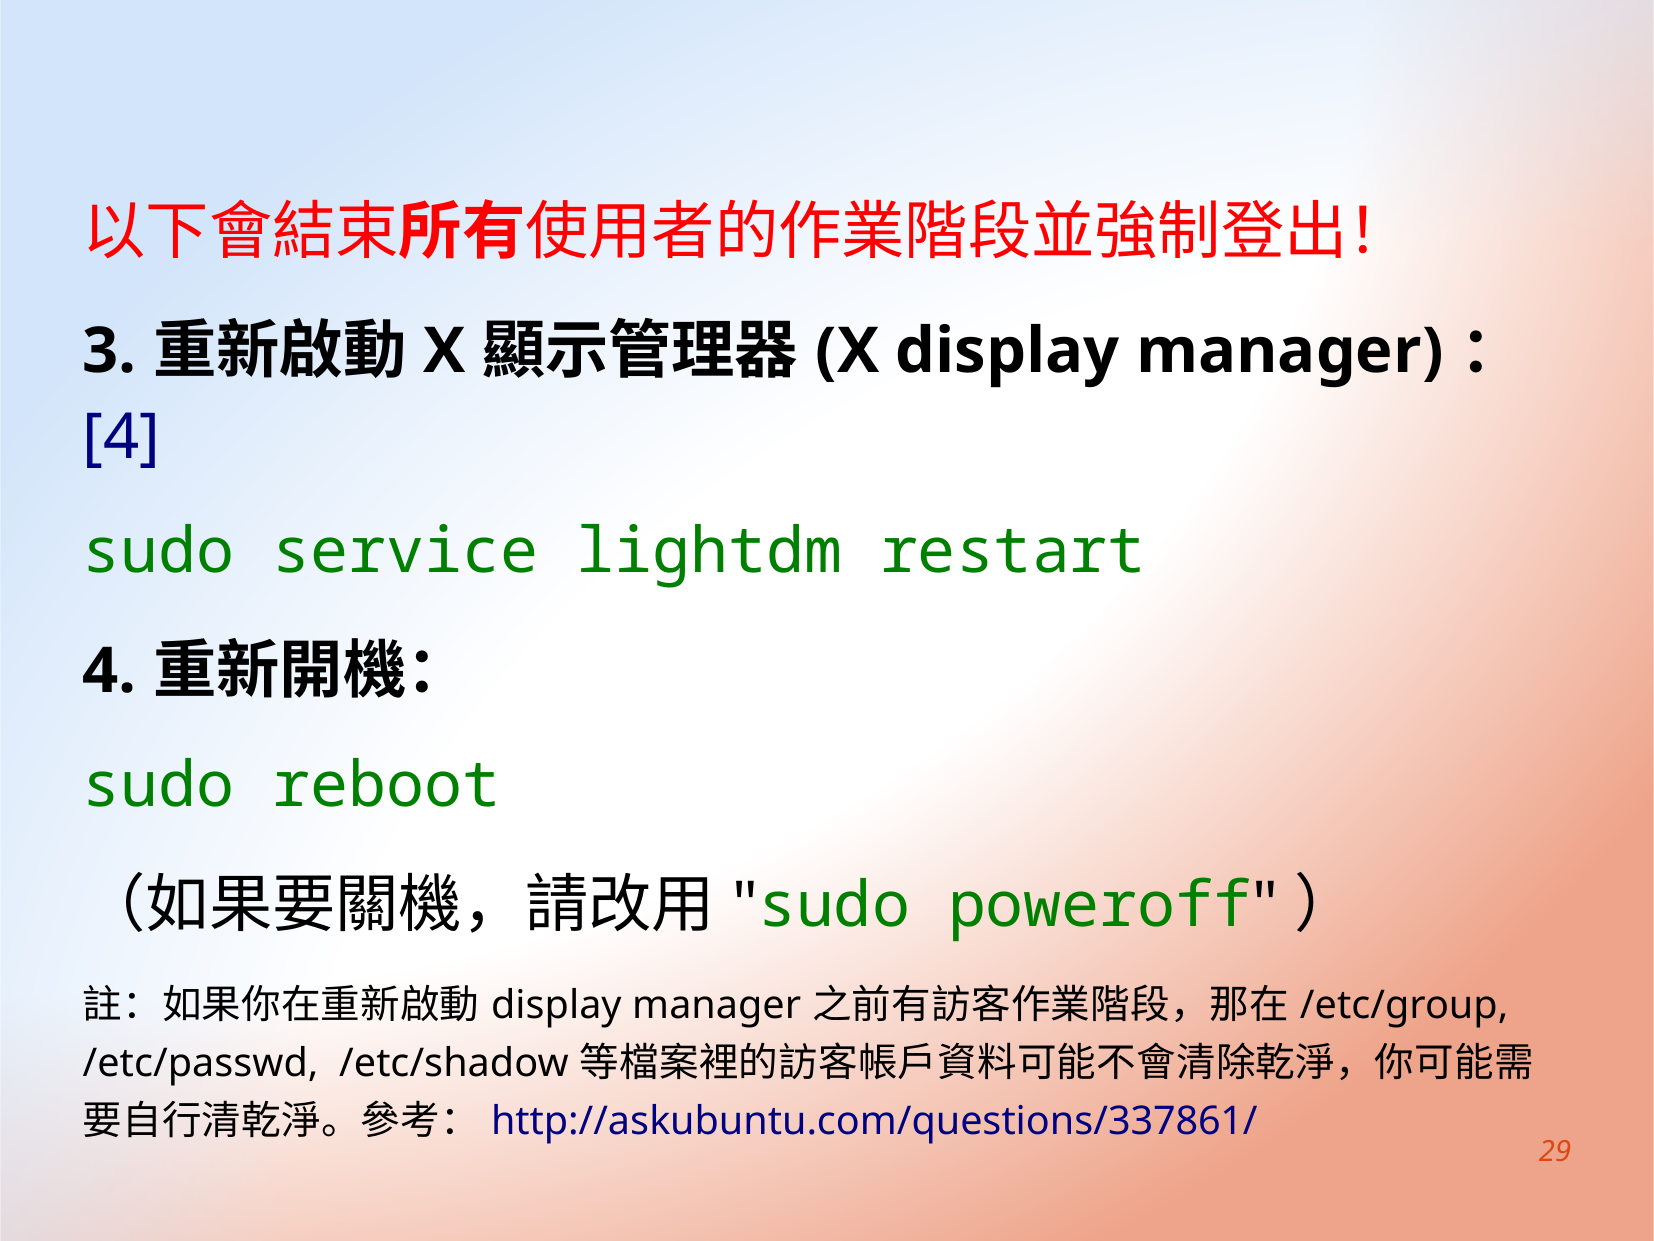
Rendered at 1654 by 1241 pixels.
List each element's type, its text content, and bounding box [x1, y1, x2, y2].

list 以下會結束所有使用者的作業階段並強制登出！ 3.重新啟動X顯示管理器(X display manager)：[4] sudo service lightdm restart 4.重新開機： sudo reboot （如果要關機，請改用"sudo poweroff"） 註：如果你在重新啟動display manager之前有訪客作業階段，那在/etc/group, /etc/passwd, /etc/shadow等檔案裡的訪客帳戶資料可能不會清除乾淨，你可能需要自行清乾淨。參考：http://askubuntu.com/questions/337861/ [82, 180, 1571, 1201]
picture [0, 0, 1654, 1241]
